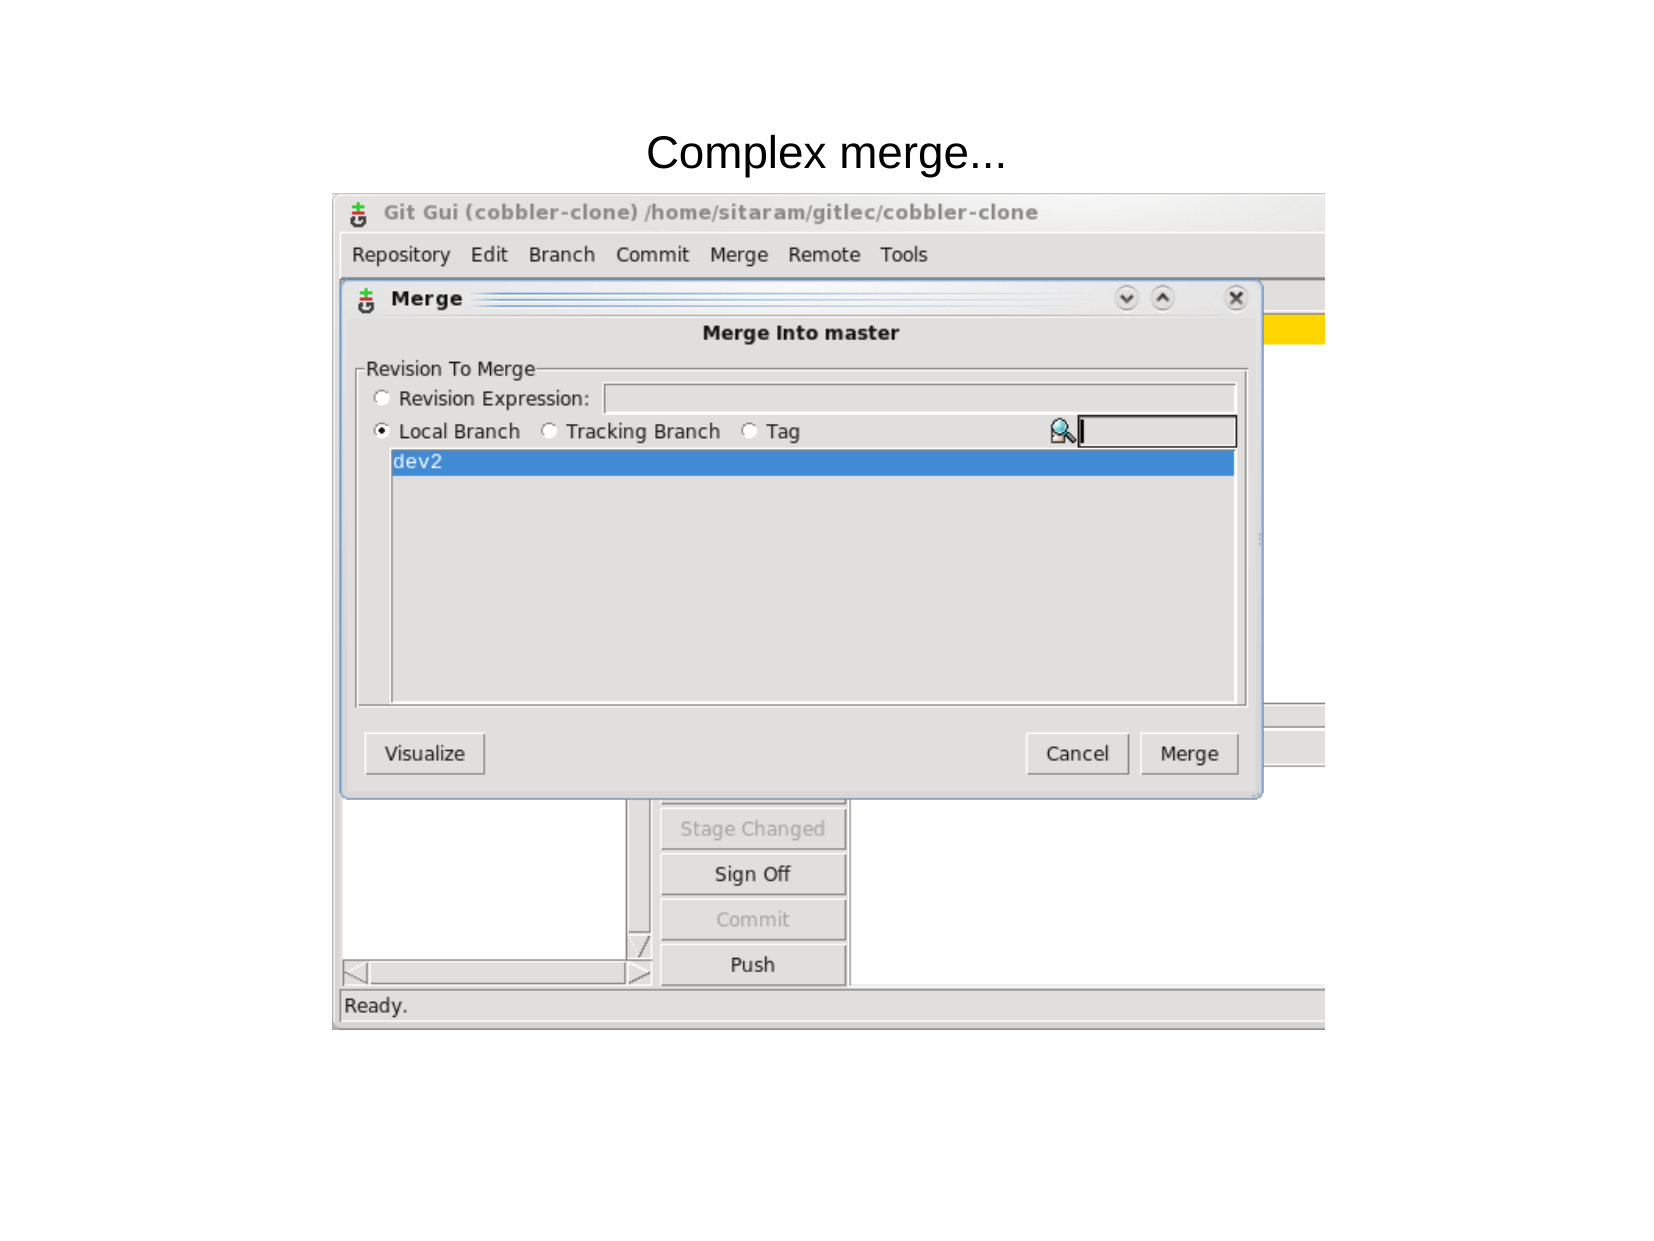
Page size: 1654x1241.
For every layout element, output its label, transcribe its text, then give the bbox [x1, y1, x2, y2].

title Complex merge... [82, 56, 1571, 250]
picture [332, 250, 1325, 1030]
